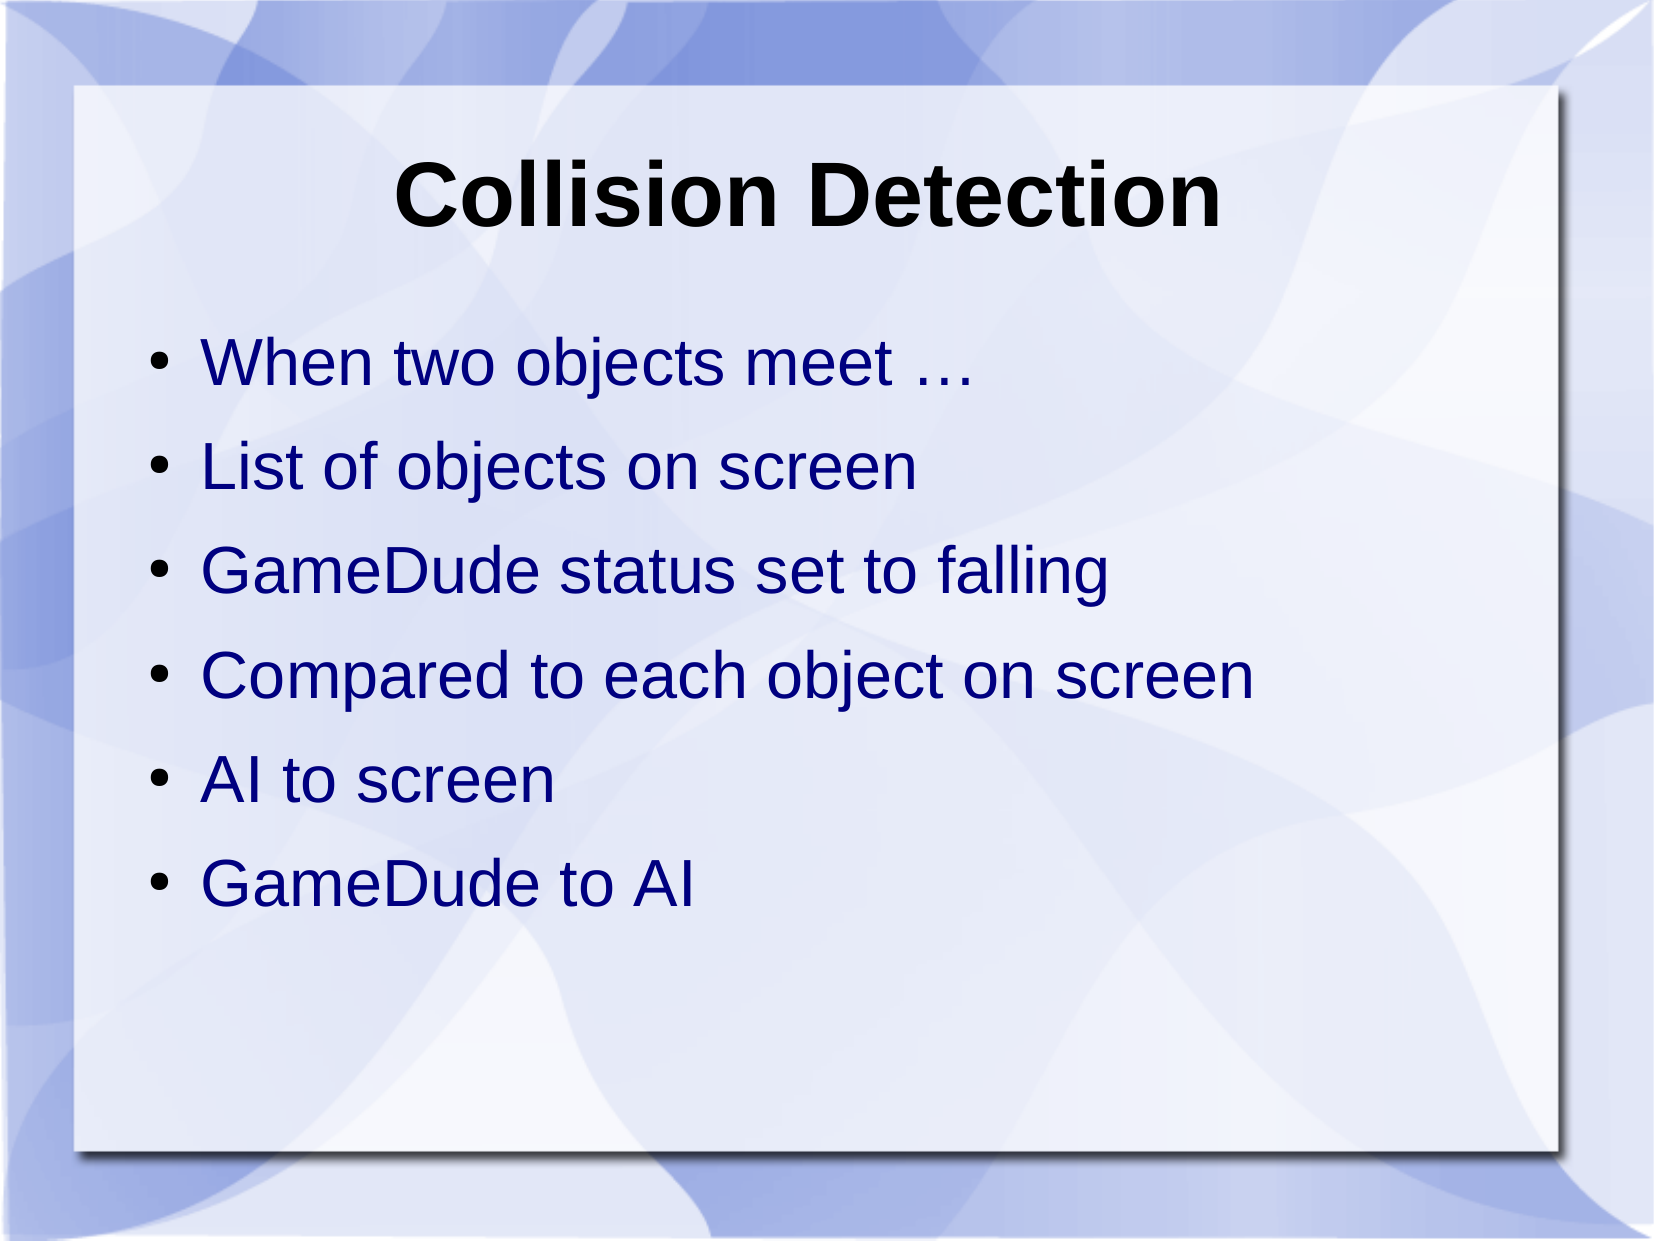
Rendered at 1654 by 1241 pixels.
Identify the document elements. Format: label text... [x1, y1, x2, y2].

title Collision Detection [82, 90, 1536, 298]
picture [0, 0, 1654, 1241]
list When two objects meet … List of objects on screen GameDude status set to falling Compared to each object on screen AI to screen GameDude to AI [129, 324, 1489, 975]
